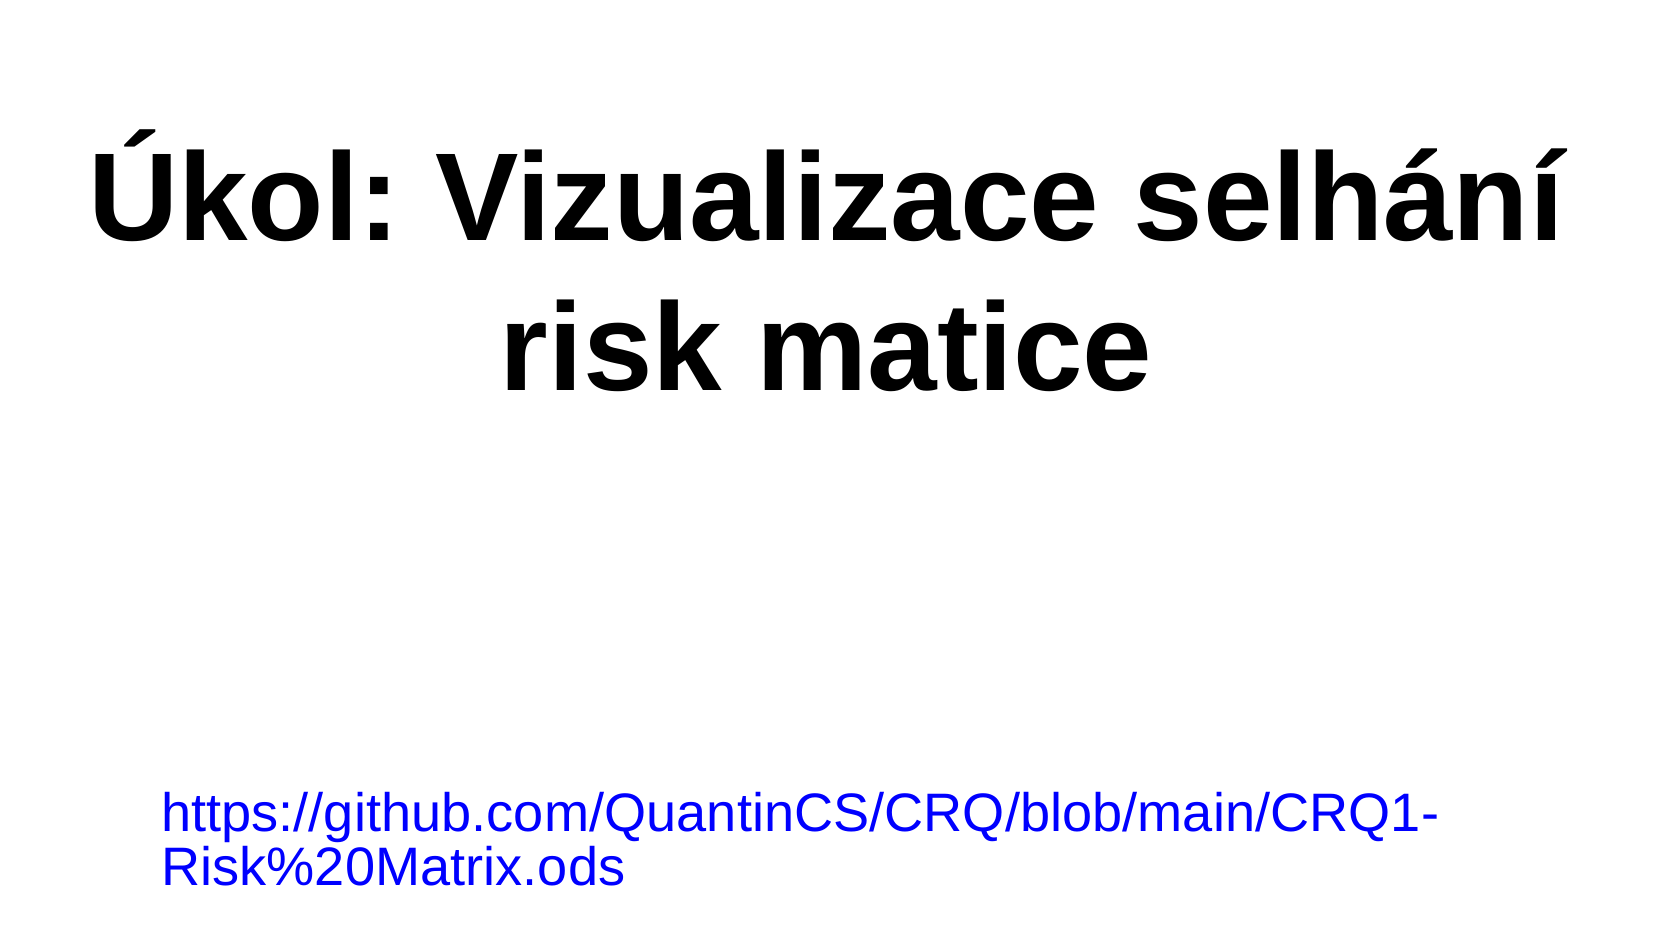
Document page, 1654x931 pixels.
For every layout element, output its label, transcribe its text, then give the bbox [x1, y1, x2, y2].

text_box Úkol: Vizualizace selhání risk matice [29, 29, 1624, 502]
text_box https://github.com/QuantinCS/CRQ/blob/main/CRQ1-Risk%20Matrix.ods [146, 769, 1477, 850]
